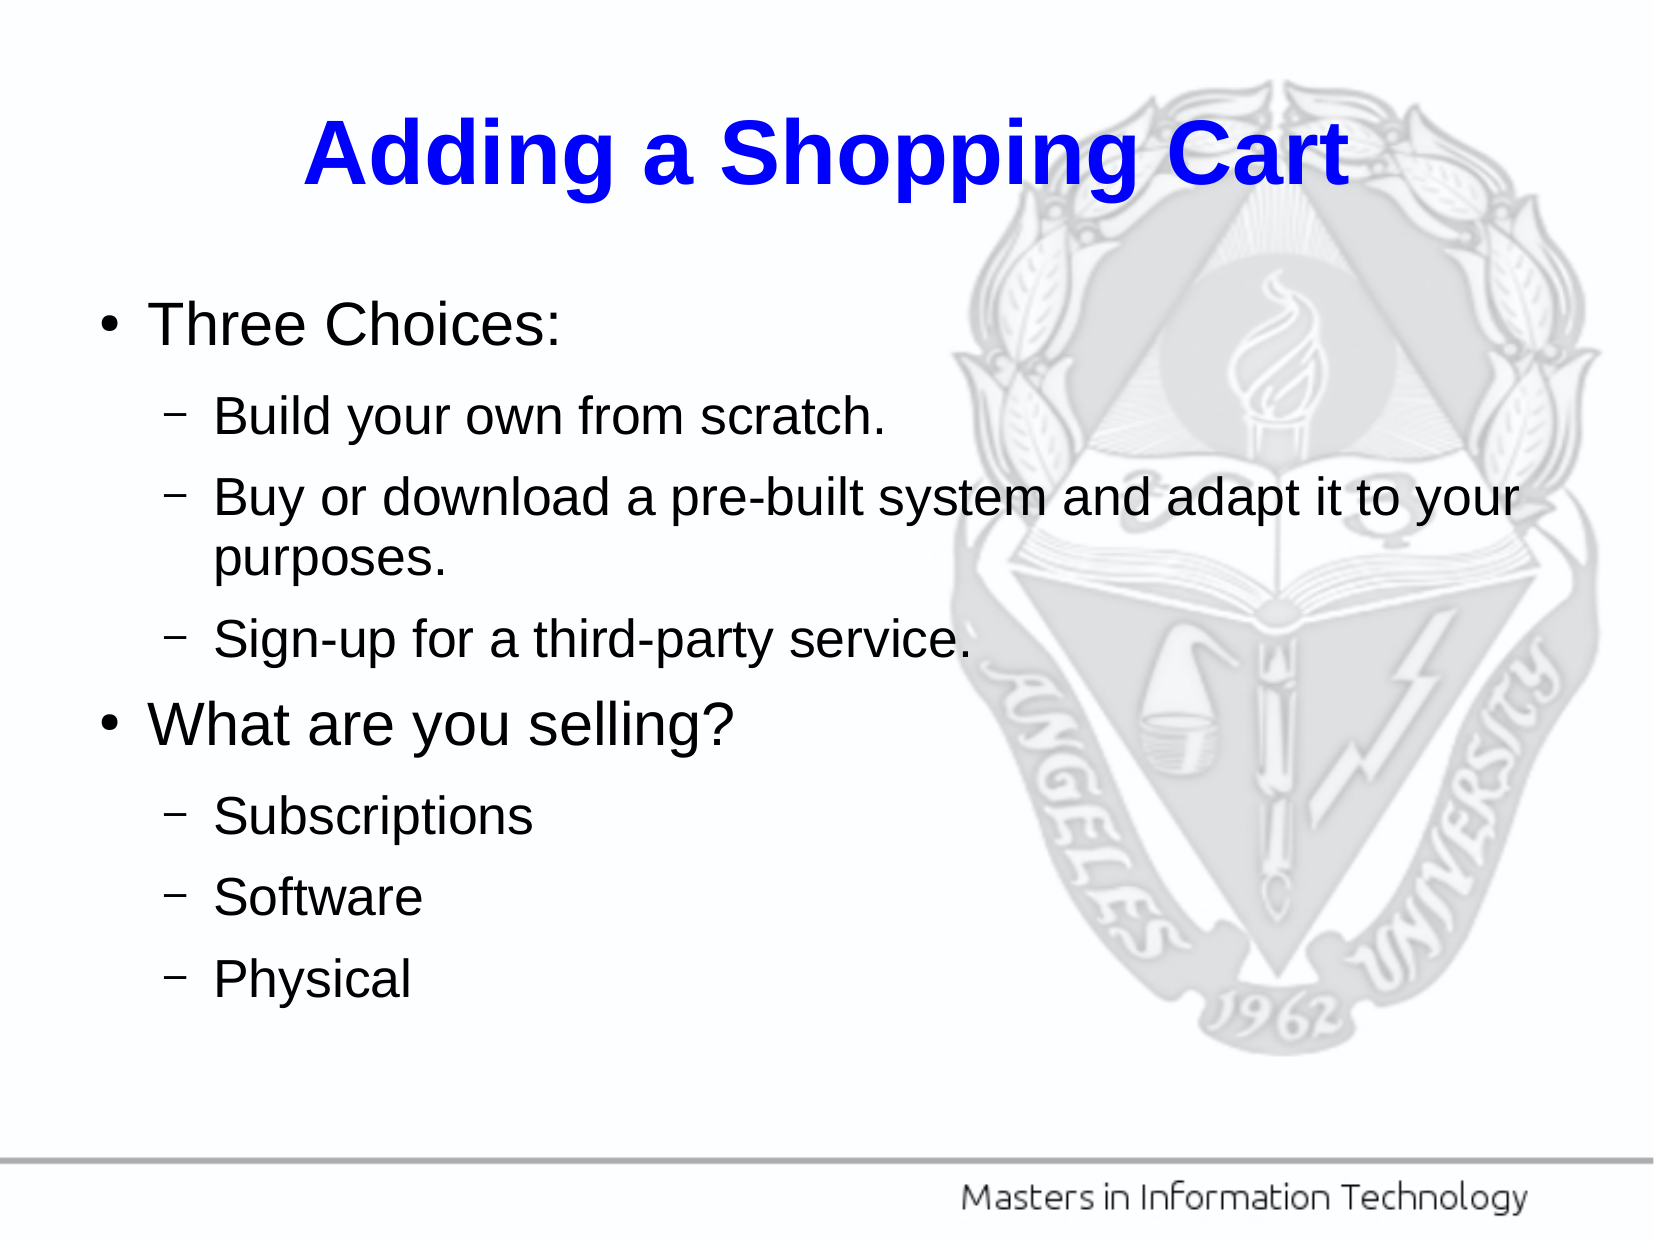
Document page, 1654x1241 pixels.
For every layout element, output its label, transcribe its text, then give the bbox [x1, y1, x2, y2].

title Adding a Shopping Cart [82, 49, 1571, 257]
picture [0, 0, 1654, 1241]
list Three Choices: Build your own from scratch. Buy or download a pre-built system and adapt it to your purposes. Sign-up for a third-party service. What are you selling? Subscriptions Software Physical [82, 290, 1571, 1010]
